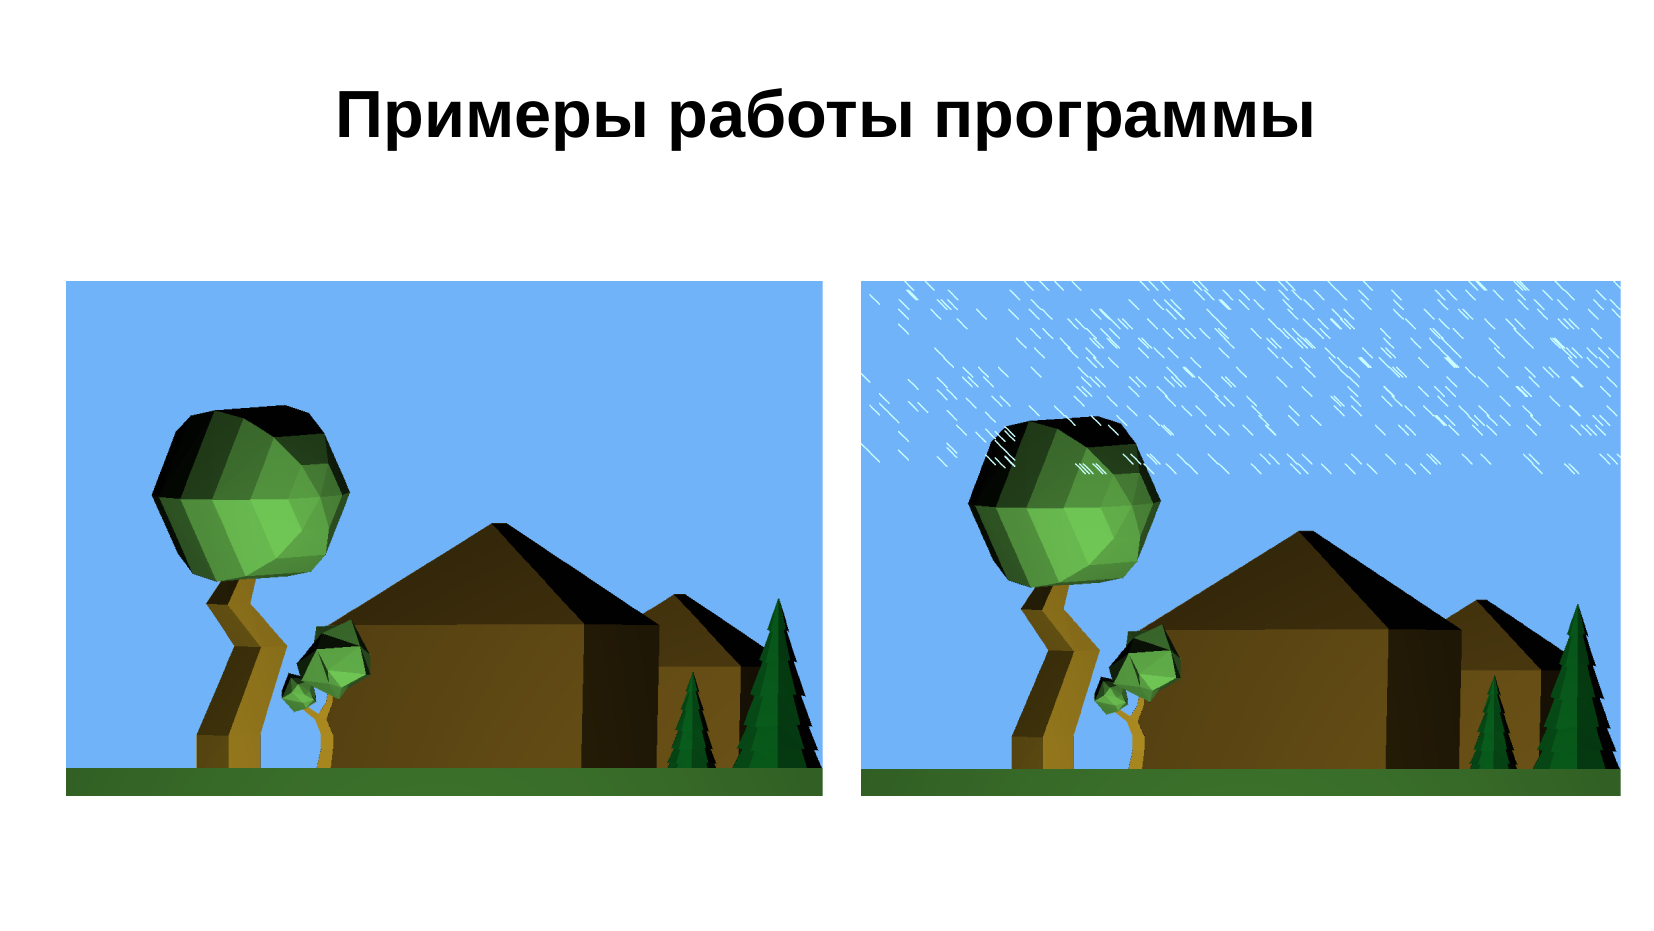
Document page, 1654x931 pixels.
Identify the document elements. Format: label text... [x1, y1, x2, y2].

title Примеры работы программы [82, 37, 1571, 193]
picture [861, 281, 1625, 798]
picture [66, 281, 827, 798]
